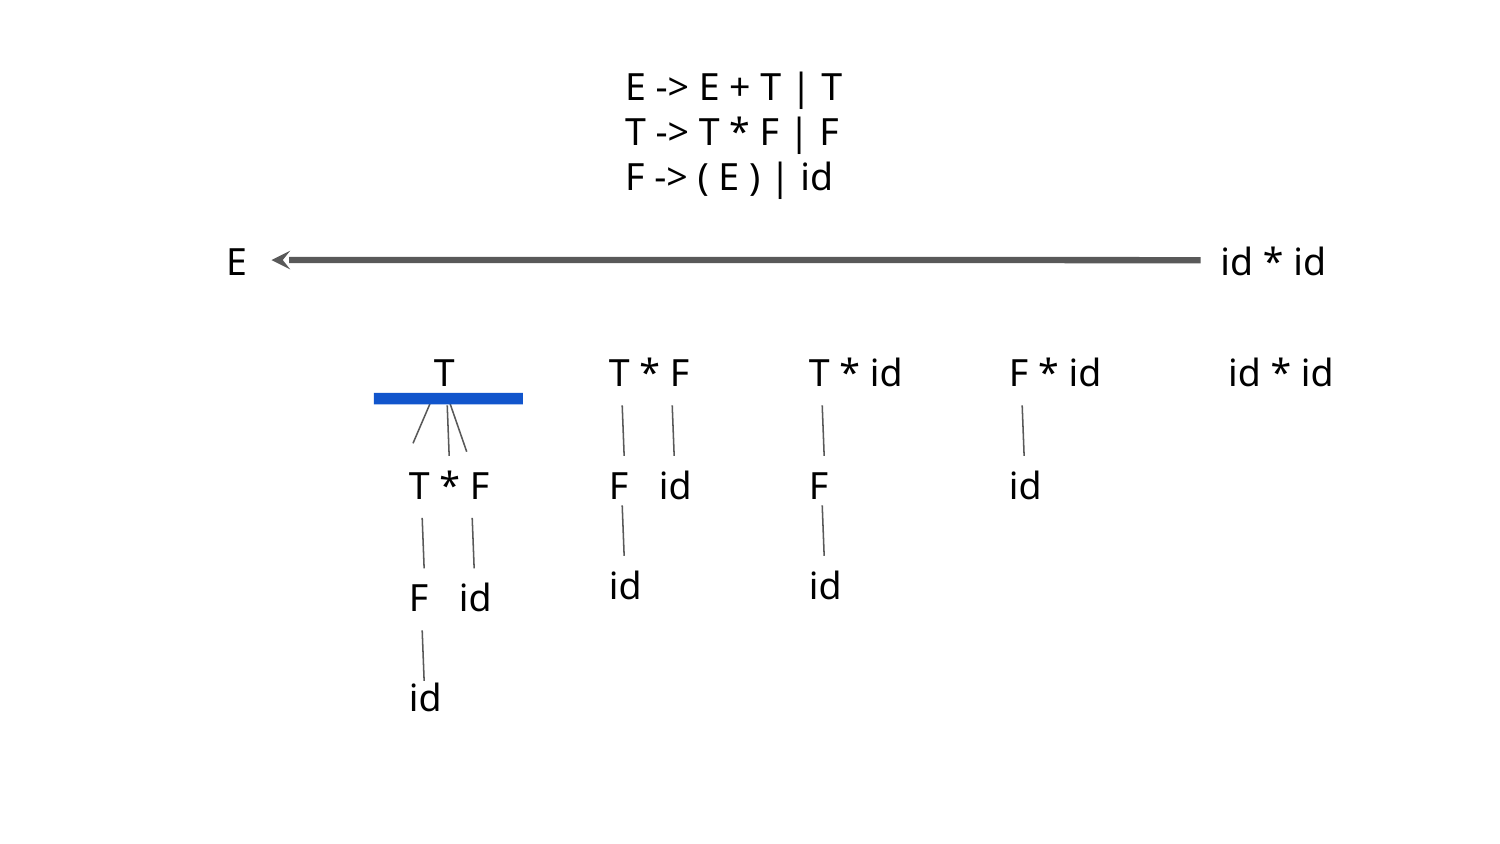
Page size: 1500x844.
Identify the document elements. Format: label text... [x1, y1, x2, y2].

text_box id [993, 451, 1140, 517]
text_box id * id [1200, 227, 1347, 293]
text_box id [393, 664, 540, 730]
text_box id [793, 551, 940, 617]
text_box id [643, 451, 727, 517]
text_box [373, 392, 523, 405]
text_box F [793, 451, 940, 517]
text_box E -> E + T | T T -> T * F | F F -> ( E ) | id [610, 47, 961, 113]
text_box T * id [793, 339, 940, 405]
text_box T * F [593, 339, 740, 405]
text_box id [443, 564, 527, 630]
text_box E [201, 227, 272, 293]
text_box T * F [393, 451, 540, 517]
text_box F [393, 564, 443, 630]
text_box F * id [993, 339, 1140, 405]
text_box id * id [1213, 339, 1359, 405]
text_box id [593, 551, 740, 617]
text_box T [418, 339, 565, 405]
text_box F [593, 451, 643, 517]
